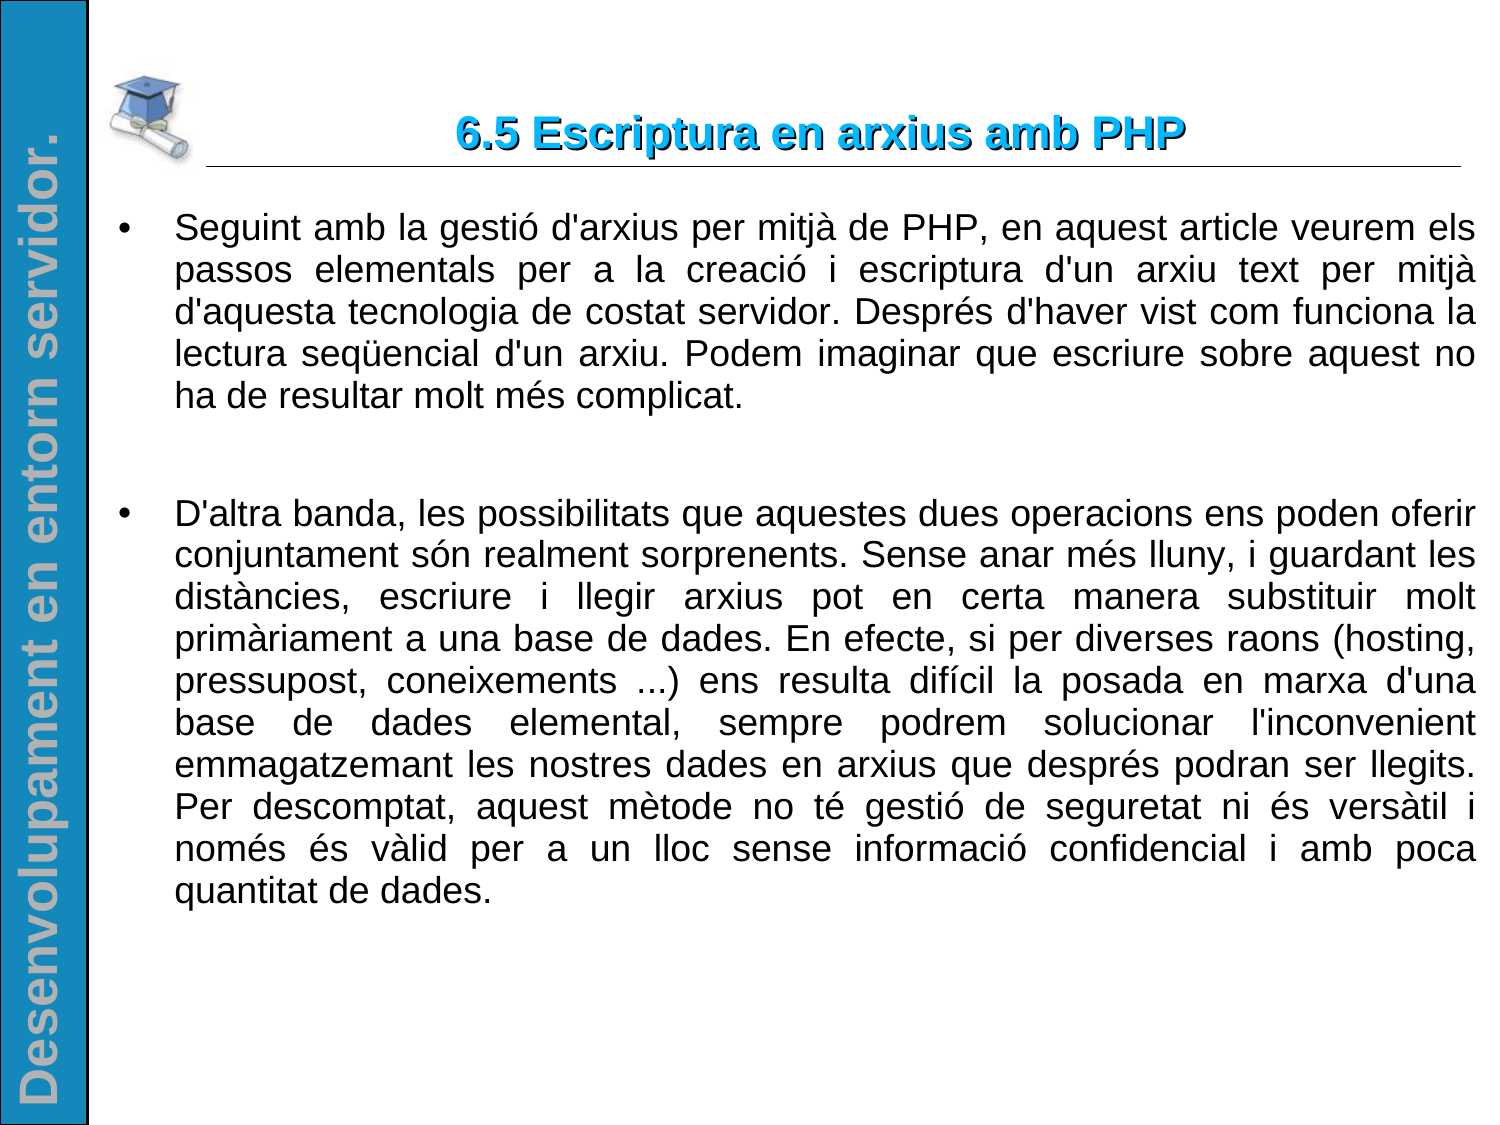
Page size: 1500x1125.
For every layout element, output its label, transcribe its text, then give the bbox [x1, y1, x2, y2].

title 6.5 Escriptura en arxius amb PHP [206, 95, 1447, 170]
picture [93, 61, 206, 174]
list Seguint amb la gestió d'arxius per mitjà de PHP, en aquest article veurem els passos elementals per a la creació i escriptura d'un arxiu text per mitjà d'aquesta tecnologia de costat servidor. Després d'haver vist com funciona la lectura seqüencial d'un arxiu. Podem imaginar que escriure sobre aquest no ha de resultar molt més complicat. D'altra banda, les possibilitats que aquestes dues operacions ens poden oferir conjuntament són realment sorprenents. Sense anar més lluny, i guardant les distàncies, escriure i llegir arxius pot en certa manera substituir molt primàriament a una base de dades. En efecte, si per diverses raons (hosting, pressupost, coneixements ...) ens resulta difícil la posada en marxa d'una base de dades elemental, sempre podrem solucionar l'inconvenient emmagatzemant les nostres dades en arxius que després podran ser llegits. Per descomptat, aquest mètode no té gestió de seguretat ni és versàtil i només és vàlid per a un lloc sense informació confidencial i amb poca quantitat de dades. [118, 206, 1477, 1063]
